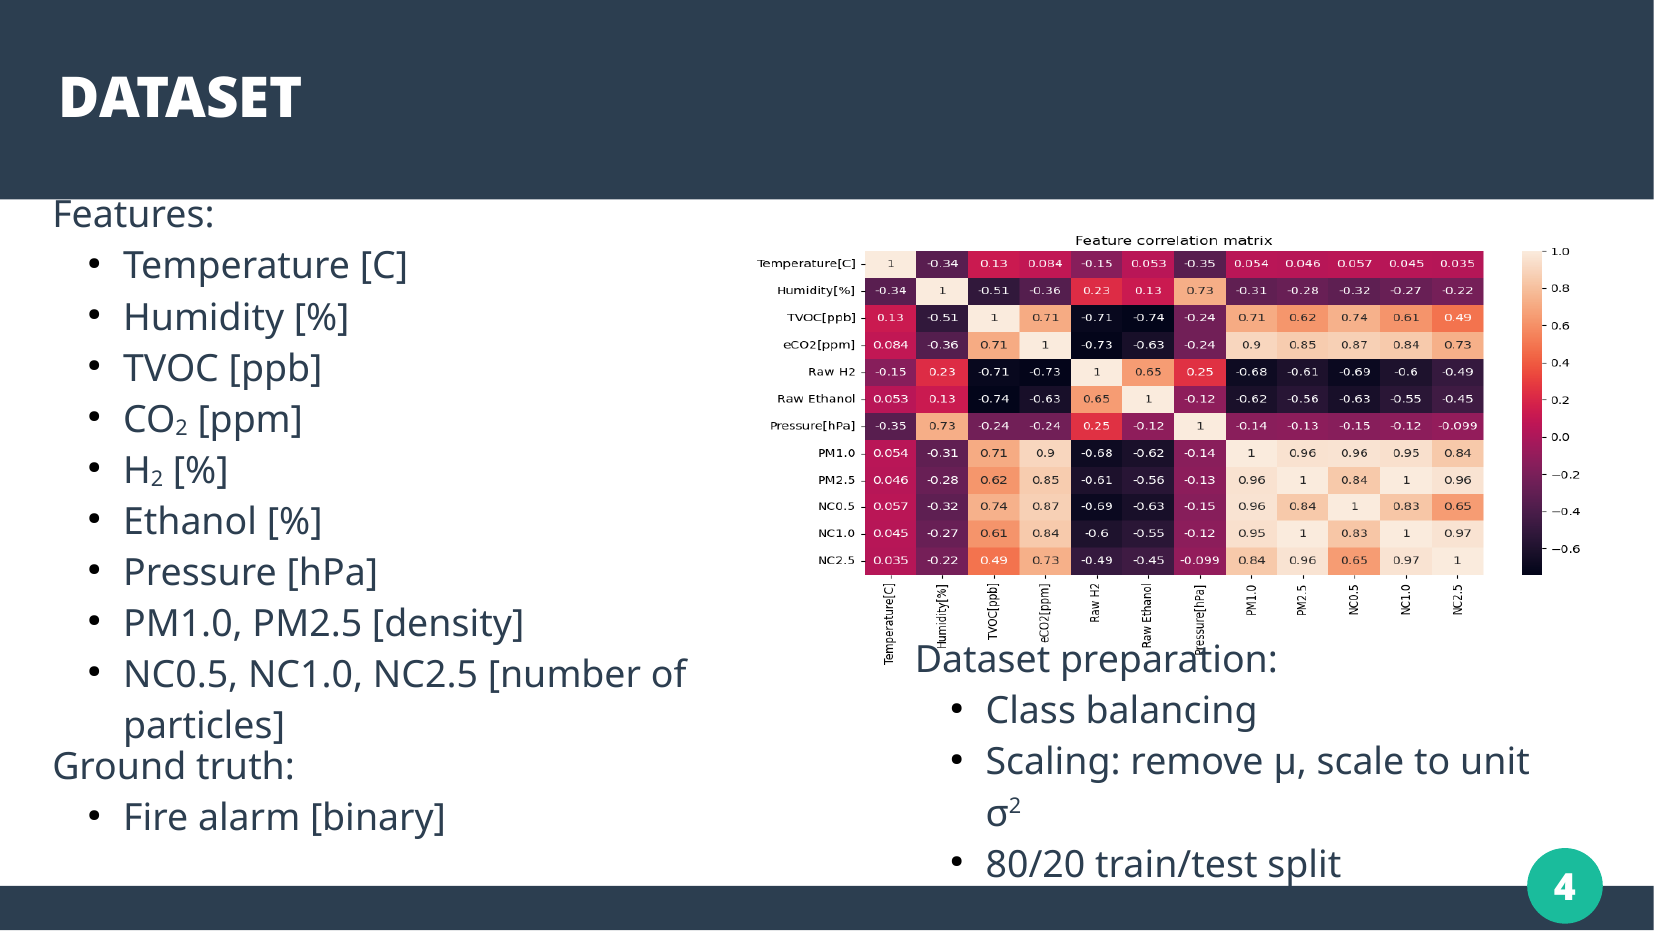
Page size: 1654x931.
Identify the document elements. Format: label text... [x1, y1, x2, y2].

text_box Ground truth: Fire alarm [binary] [37, 736, 826, 846]
picture [1251, 654, 1261, 658]
picture [921, 648, 935, 658]
picture [1228, 654, 1238, 658]
text_box Dataset preparation: Class balancing Scaling: remove μ, scale to unit σ2 80/20 train/test split [900, 658, 1576, 863]
picture [1067, 654, 1077, 658]
picture [826, 224, 1651, 676]
text_box Features: Temperature [C] Humidity [%] TVOC [ppb] CO2 [ppm] H2 [%] Ethanol [%] Pressure [hPa] PM1.0, PM2.5 [density] NC0.5, NC1.0, NC2.5 [number of particles] [37, 224, 826, 713]
title DATASET [59, 37, 1595, 155]
picture [1125, 654, 1135, 658]
